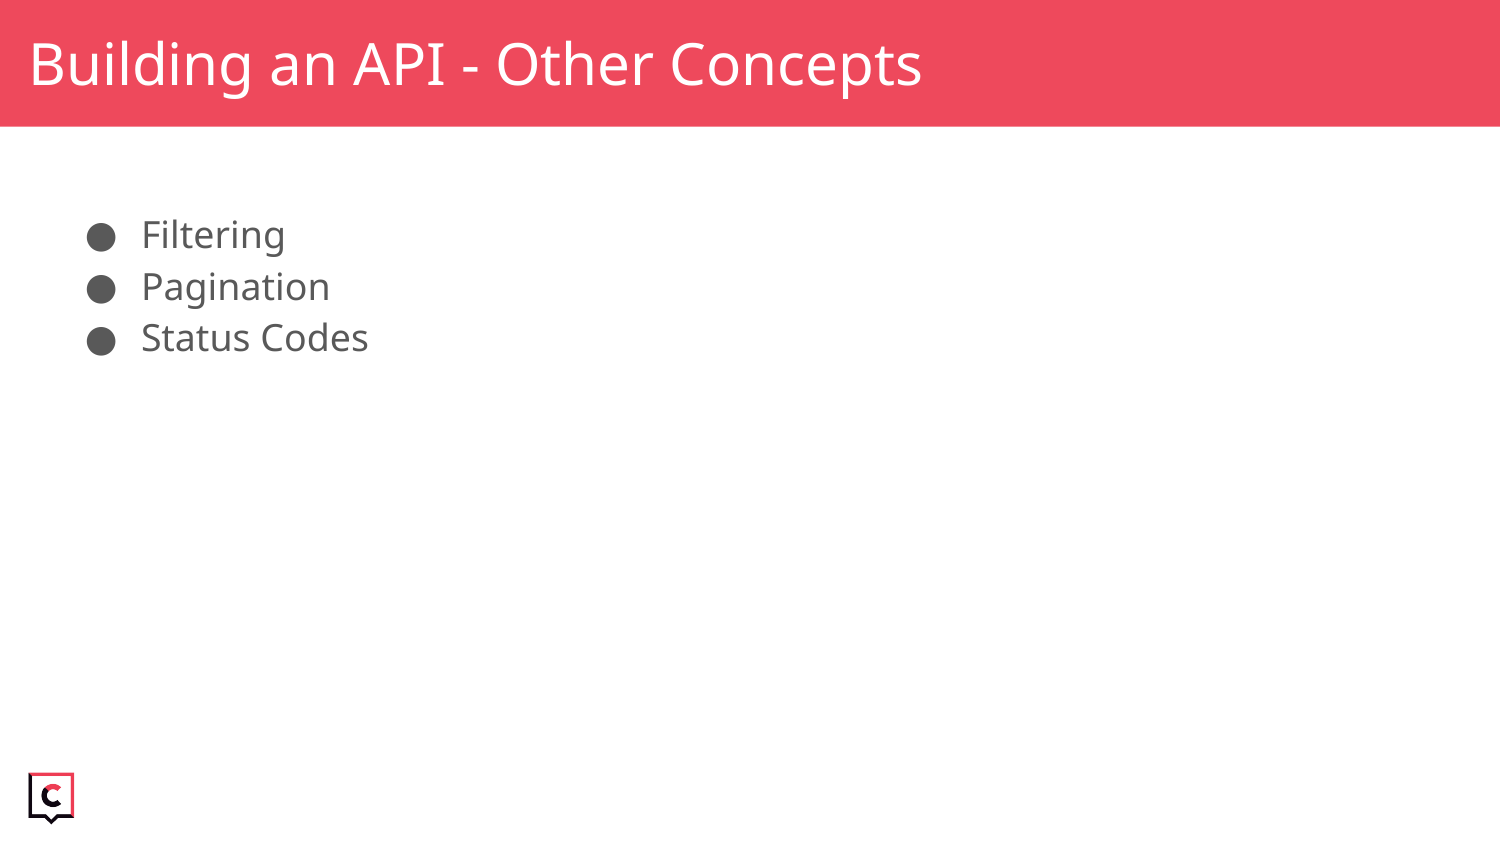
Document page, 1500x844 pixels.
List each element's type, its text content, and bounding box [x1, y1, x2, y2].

list Filtering Pagination Status Codes [51, 189, 1449, 750]
title Building an API - Other Concepts [13, 12, 1412, 107]
picture [19, 764, 82, 830]
